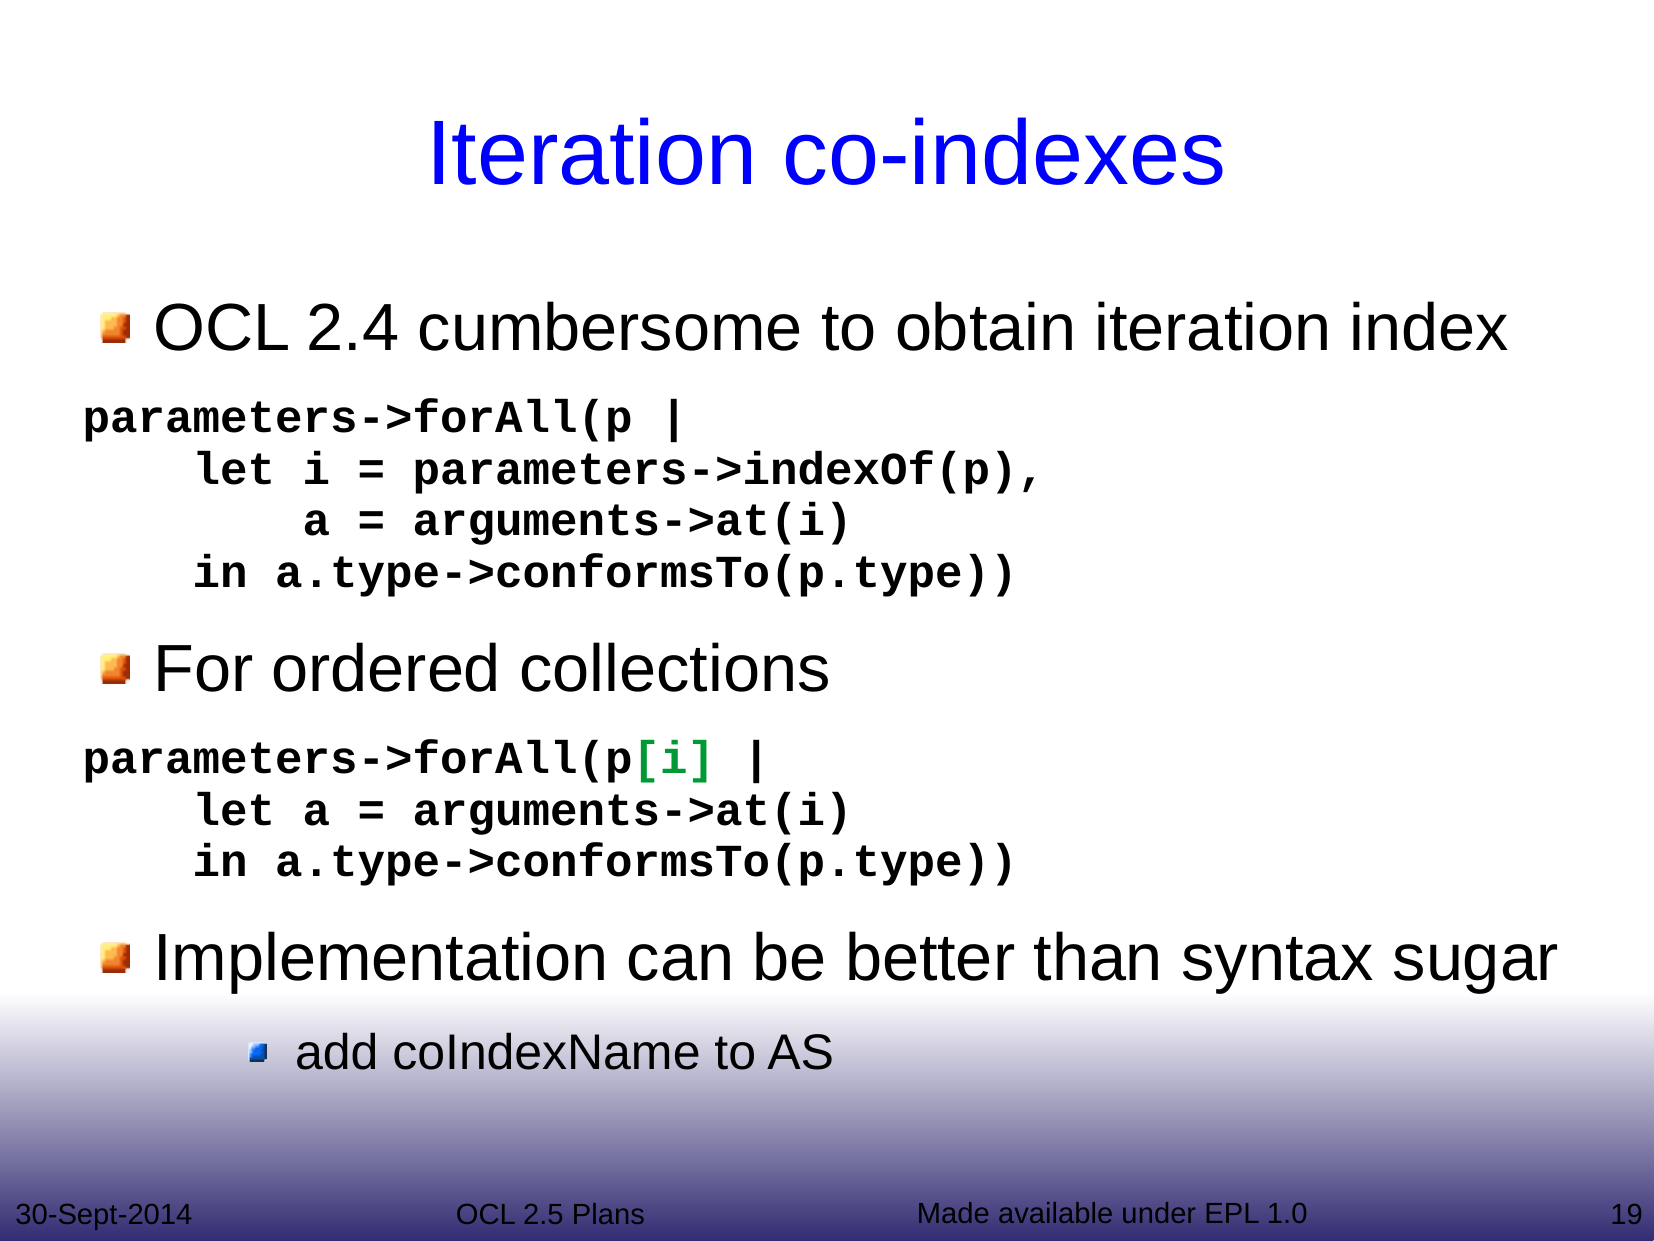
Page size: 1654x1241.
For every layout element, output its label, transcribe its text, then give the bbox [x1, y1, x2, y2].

title Iteration co-indexes [82, 49, 1571, 257]
list OCL 2.4 cumbersome to obtain iteration index parameters->forAll(p | let i = parameters->indexOf(p), a = arguments->at(i) in a.type->conformsTo(p.type)) For ordered collections parameters->forAll(p[i] | let a = arguments->at(i) in a.type->conformsTo(p.type)) Implementation can be better than syntax sugar add coIndexName to AS [82, 290, 1571, 1109]
